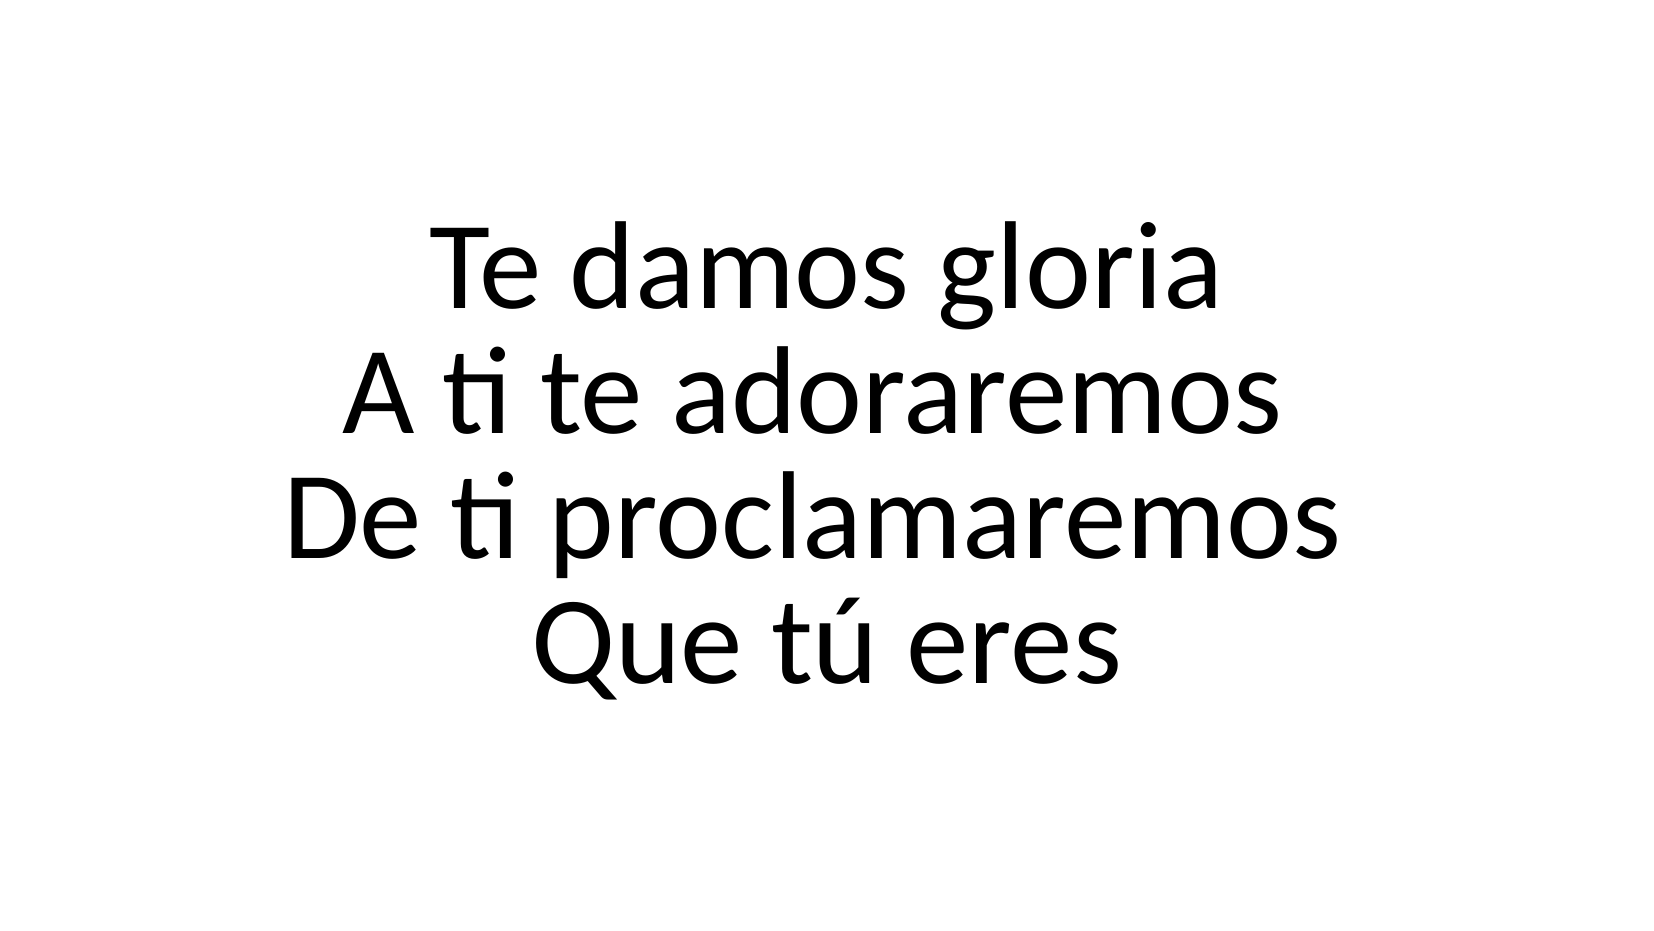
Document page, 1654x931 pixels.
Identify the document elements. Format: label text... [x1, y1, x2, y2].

title Te damos gloria A ti te adoraremos De ti proclamaremos Que tú eres [0, 0, 1654, 931]
